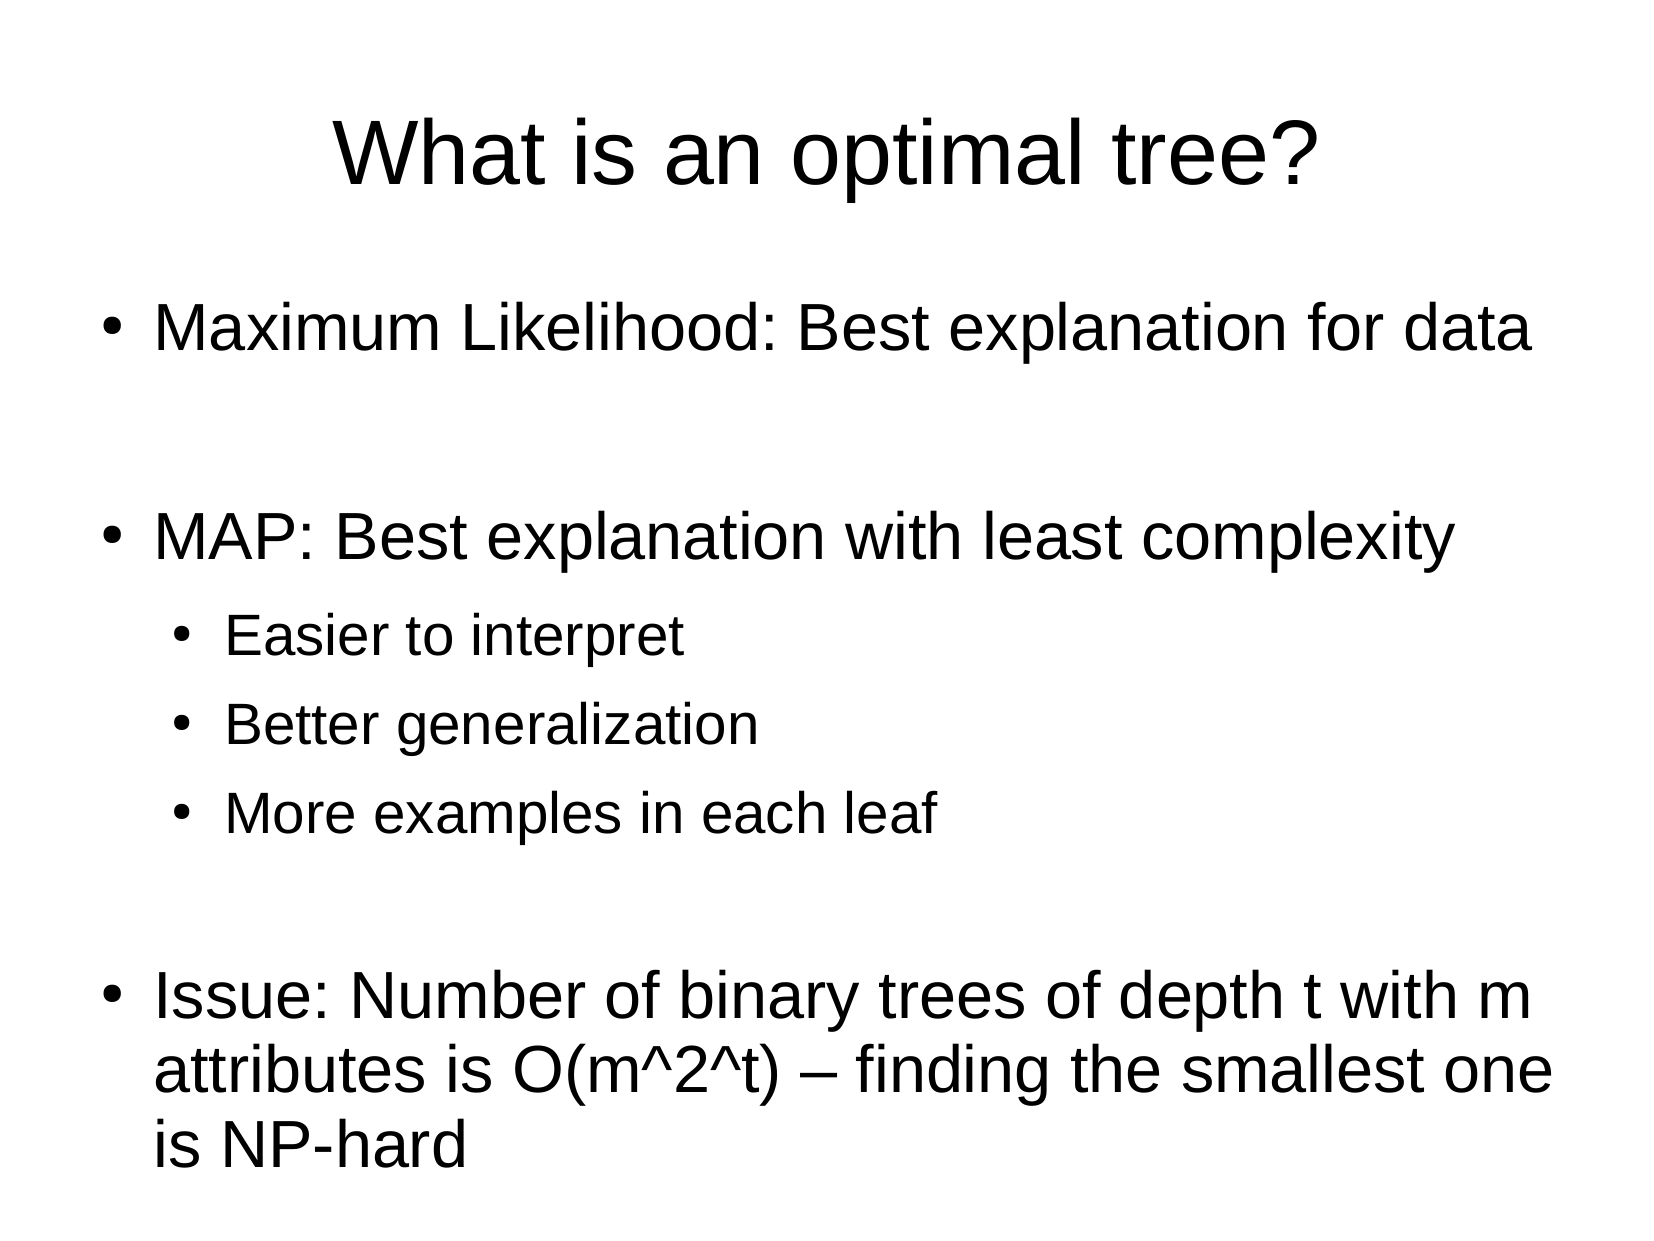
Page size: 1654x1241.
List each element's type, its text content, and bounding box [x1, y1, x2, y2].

list Maximum Likelihood: Best explanation for data MAP: Best explanation with least complexity Easier to interpret Better generalization More examples in each leaf Issue: Number of binary trees of depth t with m attributes is O(m^2^t) – finding the smallest one is NP-hard [82, 290, 1571, 1109]
title What is an optimal tree? [82, 56, 1571, 250]
